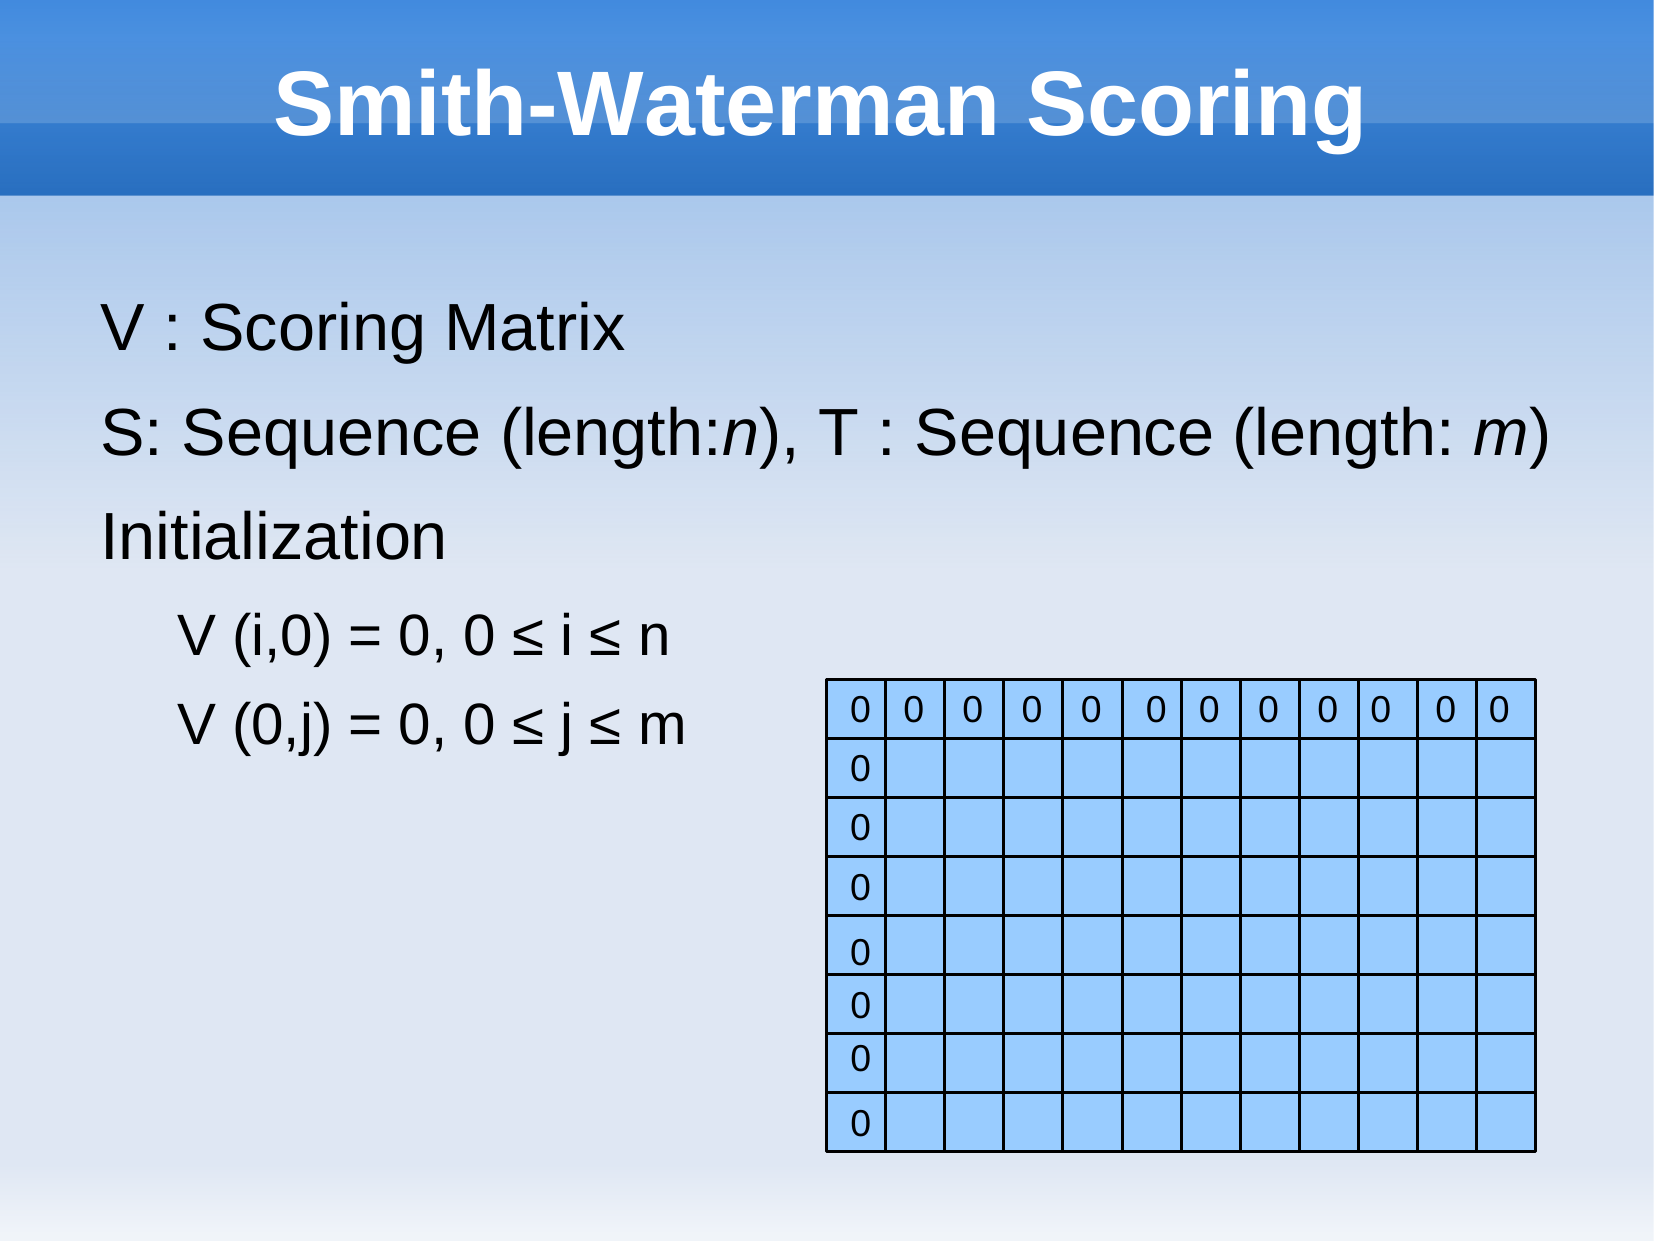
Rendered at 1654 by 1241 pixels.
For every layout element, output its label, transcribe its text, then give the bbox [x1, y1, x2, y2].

text_box [946, 1035, 1002, 1091]
text_box [1183, 917, 1239, 973]
text_box 0 [835, 976, 886, 1029]
text_box [1419, 799, 1475, 855]
text_box 0 [1066, 681, 1117, 739]
text_box [826, 856, 835, 914]
text_box 0 [835, 799, 886, 857]
text_box [1301, 679, 1357, 737]
text_box [1064, 976, 1121, 1032]
text_box [1360, 679, 1416, 737]
text_box [1124, 917, 1180, 973]
text_box [1064, 858, 1121, 914]
text_box [1005, 799, 1061, 855]
text_box 0 [835, 1094, 887, 1152]
text_box [1242, 740, 1298, 796]
text_box 0 [835, 1029, 887, 1087]
text_box [1301, 1035, 1357, 1091]
text_box [946, 679, 1002, 737]
text_box [1124, 1035, 1180, 1091]
text_box [1360, 858, 1416, 914]
text_box 0 [1243, 681, 1294, 739]
text_box 0 [835, 740, 886, 798]
text_box 0 [888, 681, 940, 739]
text_box [1183, 976, 1239, 1032]
text_box [1183, 1035, 1239, 1091]
text_box [1183, 679, 1239, 737]
text_box [1301, 976, 1357, 1032]
text_box [1360, 976, 1416, 1032]
text_box [1005, 1035, 1061, 1091]
text_box [1183, 1094, 1239, 1152]
text_box [1064, 917, 1121, 973]
text_box [946, 917, 1002, 973]
text_box 0 [947, 681, 999, 739]
text_box [946, 740, 1002, 796]
text_box [946, 1094, 1002, 1152]
text_box [1419, 740, 1475, 796]
text_box 0 [1184, 681, 1235, 739]
text_box [1360, 740, 1416, 796]
text_box [826, 738, 835, 796]
text_box 0 [835, 681, 886, 739]
text_box [1419, 917, 1475, 973]
text_box [946, 976, 1002, 1032]
text_box [1005, 858, 1061, 914]
text_box [1242, 976, 1298, 1032]
text_box 0 [835, 923, 886, 976]
text_box [1360, 1035, 1416, 1091]
text_box [1419, 976, 1475, 1032]
text_box [887, 858, 943, 914]
text_box [1301, 799, 1357, 855]
text_box [1419, 1094, 1475, 1152]
text_box 0 [1473, 681, 1525, 739]
text_box 0 [835, 858, 886, 916]
text_box [1183, 858, 1239, 914]
text_box [946, 799, 1002, 855]
text_box 0 [1420, 681, 1472, 739]
text_box [826, 974, 835, 1032]
text_box [1005, 976, 1061, 1032]
text_box [1124, 976, 1180, 1032]
text_box [1242, 917, 1298, 973]
title Smith-Waterman Scoring [76, 0, 1565, 208]
text_box [887, 1035, 943, 1091]
text_box [1124, 799, 1180, 855]
text_box [1301, 740, 1357, 796]
picture [0, 0, 1654, 1241]
text_box [1242, 679, 1298, 737]
text_box [826, 797, 835, 855]
text_box [826, 915, 884, 973]
text_box [826, 679, 884, 737]
text_box [1064, 740, 1121, 796]
text_box [1242, 1094, 1298, 1152]
text_box [1478, 679, 1536, 1152]
text_box 0 [1355, 681, 1407, 739]
text_box [826, 1092, 835, 1152]
text_box [1064, 679, 1121, 737]
text_box [1064, 1035, 1121, 1091]
text_box [1360, 917, 1416, 973]
text_box [1360, 799, 1416, 855]
text_box [1360, 1094, 1416, 1152]
text_box [887, 917, 943, 973]
text_box [1064, 1094, 1121, 1152]
text_box [1064, 799, 1121, 855]
text_box [887, 740, 943, 796]
text_box [1005, 917, 1061, 973]
text_box [1005, 1094, 1061, 1152]
text_box [1183, 740, 1239, 796]
text_box [1301, 917, 1357, 973]
text_box [1242, 1035, 1298, 1091]
text_box [1242, 858, 1298, 914]
text_box [1124, 858, 1180, 914]
text_box [1124, 1094, 1180, 1152]
text_box [887, 976, 943, 1032]
text_box [946, 858, 1002, 914]
text_box [1301, 858, 1357, 914]
text_box [1124, 679, 1180, 737]
text_box [1005, 740, 1061, 796]
text_box [1242, 799, 1298, 855]
text_box 0 [1302, 681, 1353, 739]
text_box [1005, 679, 1061, 737]
text_box 0 [1131, 681, 1182, 739]
text_box [1419, 1035, 1475, 1091]
text_box [1183, 799, 1239, 855]
text_box [1419, 858, 1475, 914]
text_box [887, 679, 943, 737]
text_box [887, 1094, 943, 1152]
text_box [887, 799, 943, 855]
text_box [1419, 679, 1475, 737]
text_box 0 [1006, 681, 1058, 739]
text_box [826, 1033, 884, 1091]
text_box [1124, 740, 1180, 796]
list V : Scoring Matrix S: Sequence (length:n), T : Sequence (length: m) Initialization V (i,0) = 0, 0 ≤ i ≤ n V (0,j) = 0, 0 ≤ j ≤ m [82, 290, 1571, 1094]
text_box [1301, 1094, 1357, 1152]
